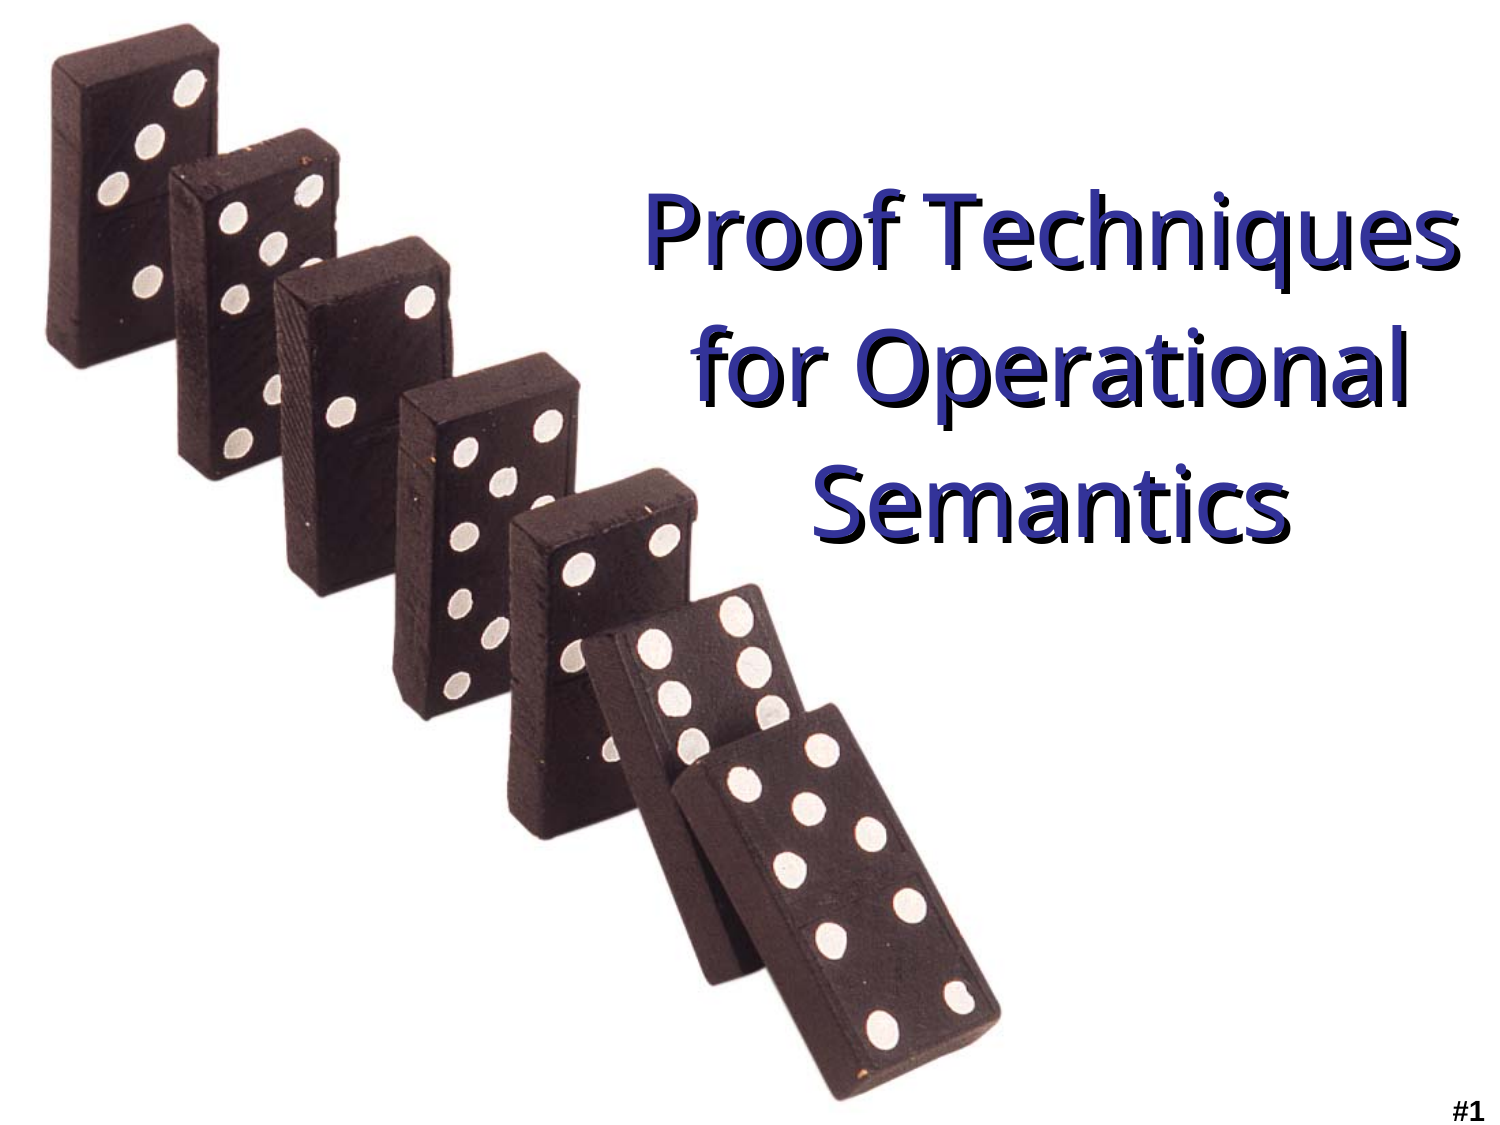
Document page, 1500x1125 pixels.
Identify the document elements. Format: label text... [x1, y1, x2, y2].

picture [0, 0, 1020, 1125]
title Proof Techniques for Operational Semantics [612, 0, 1488, 726]
